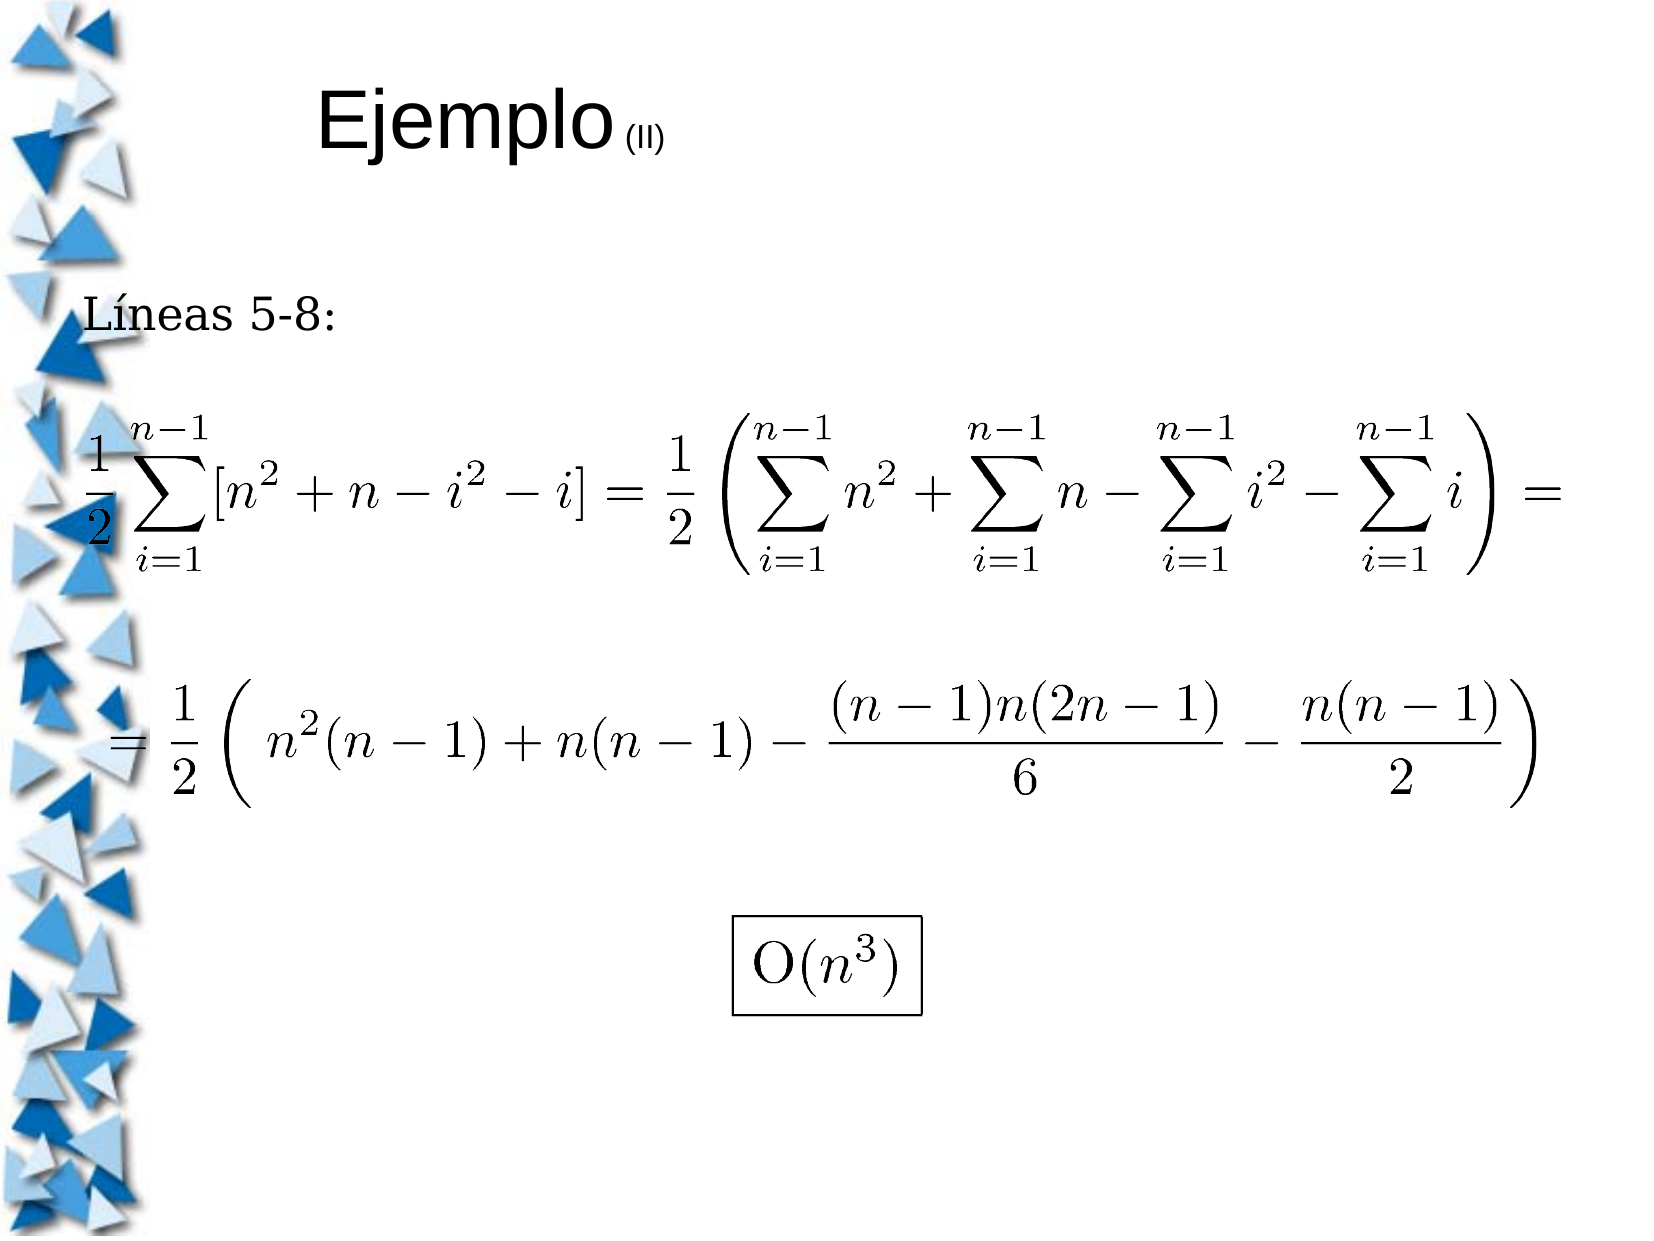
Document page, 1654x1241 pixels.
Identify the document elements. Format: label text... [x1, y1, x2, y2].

picture [0, 0, 1571, 1236]
title Ejemplo (II) [315, 56, 1571, 185]
list Líneas 5-8: [81, 288, 1570, 377]
picture [727, 908, 925, 1019]
